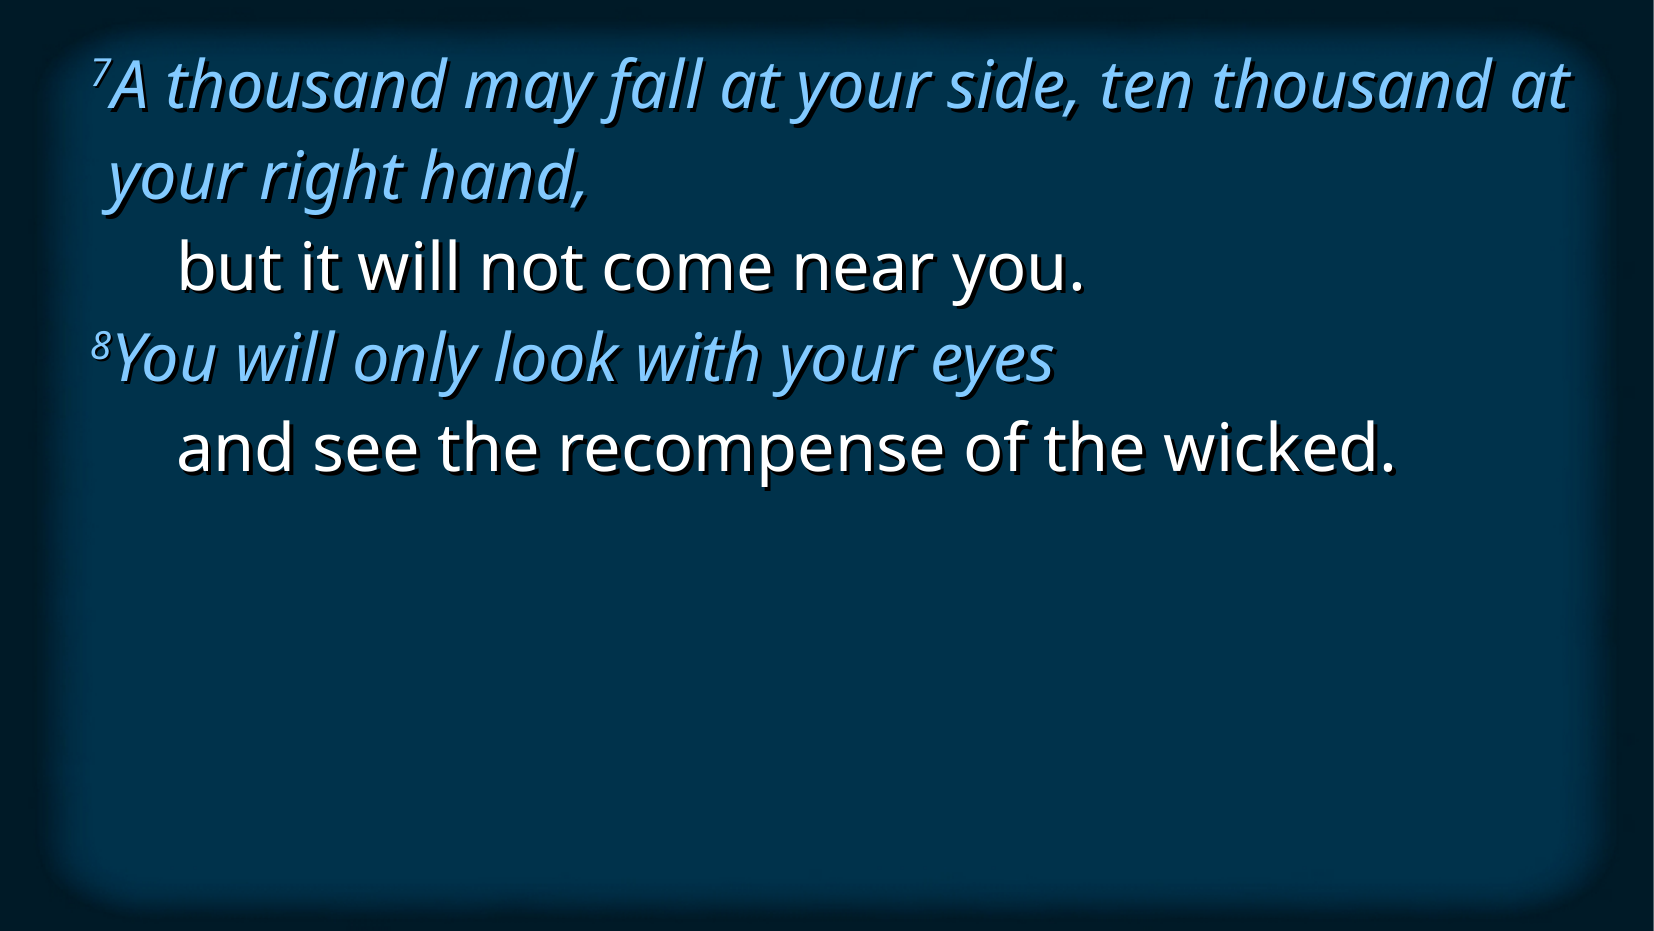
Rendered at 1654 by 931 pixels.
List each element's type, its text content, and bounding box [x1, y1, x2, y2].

picture [0, 0, 1654, 931]
text_box 7A thousand may fall at your side, ten thousand at your right hand, but it will not come near you. 8You will only look with your eyes and see the recompense of the wicked. [75, 30, 1591, 511]
